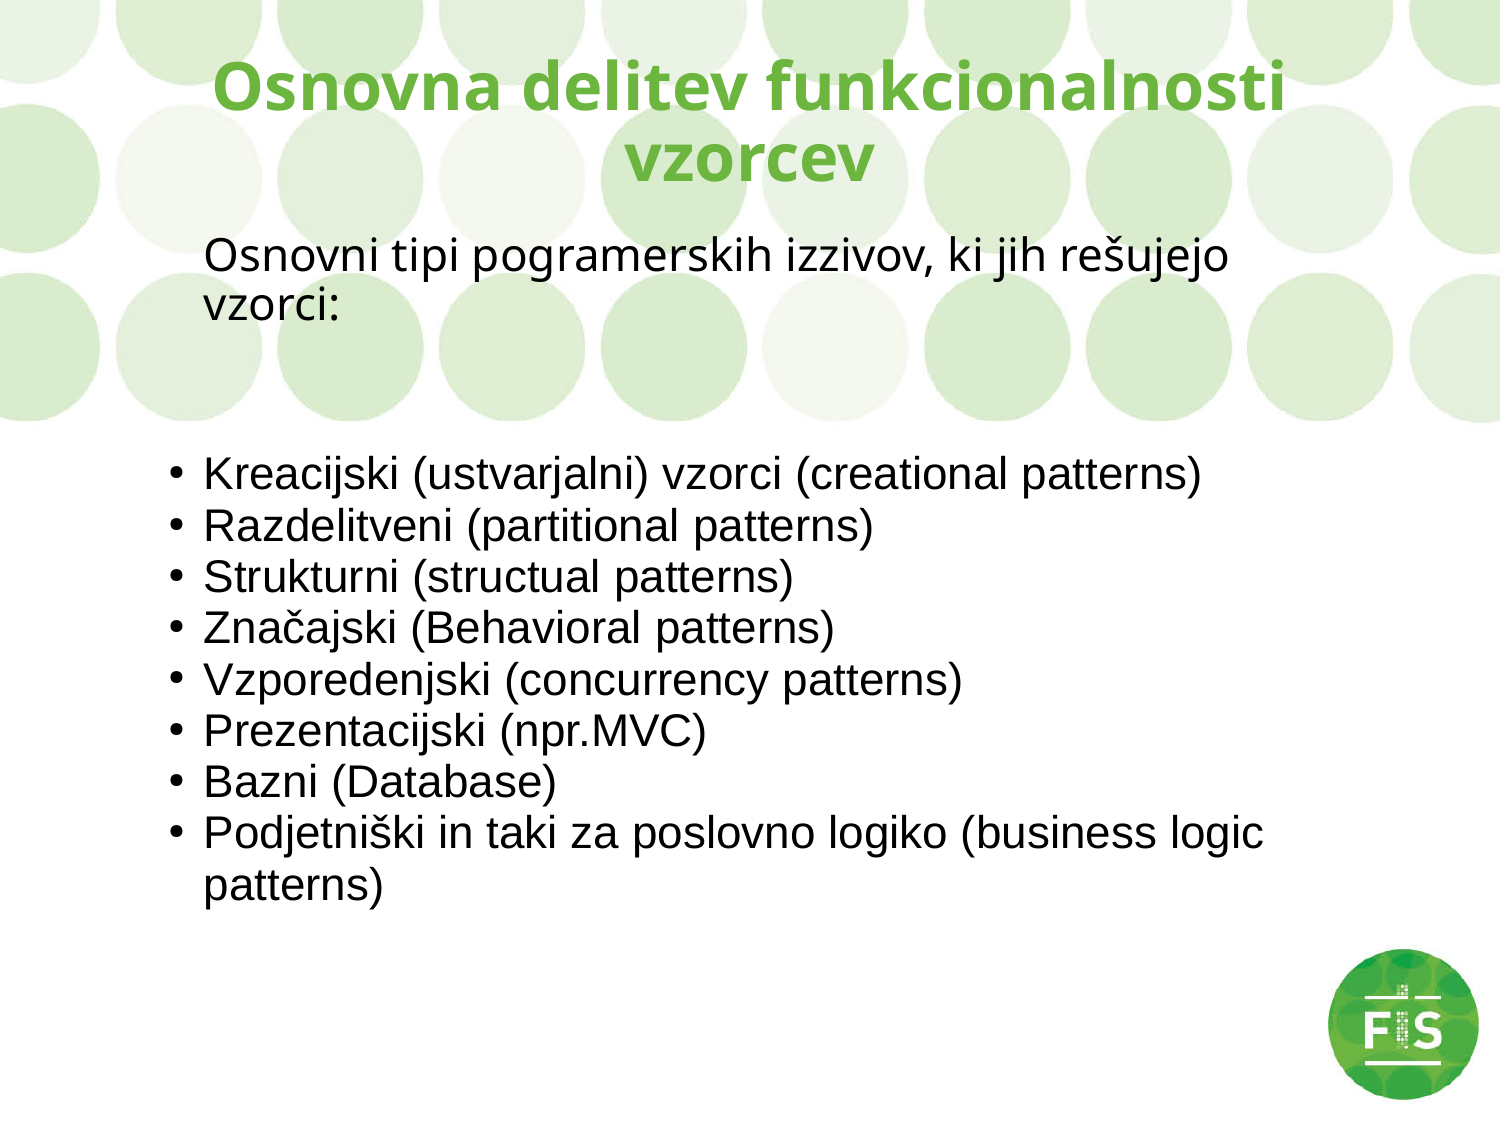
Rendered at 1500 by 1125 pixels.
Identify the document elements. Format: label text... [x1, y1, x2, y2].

picture [0, 0, 1500, 1125]
list Osnovni tipi pogramerskih izzivov, ki jih rešujejo vzorci: [118, 224, 1323, 343]
text_box Kreacijski (ustvarjalni) vzorci (creational patterns) Razdelitveni (partitional patterns) Strukturni (structual patterns) Značajski (Behavioral patterns) Vzporedenjski (concurrency patterns) Prezentacijski (npr.MVC) Bazni (Database) Podjetniški in taki za poslovno logiko (business logic patterns) [153, 389, 1347, 981]
title Osnovna delitev funkcionalnosti vzorcev [75, 45, 1425, 233]
